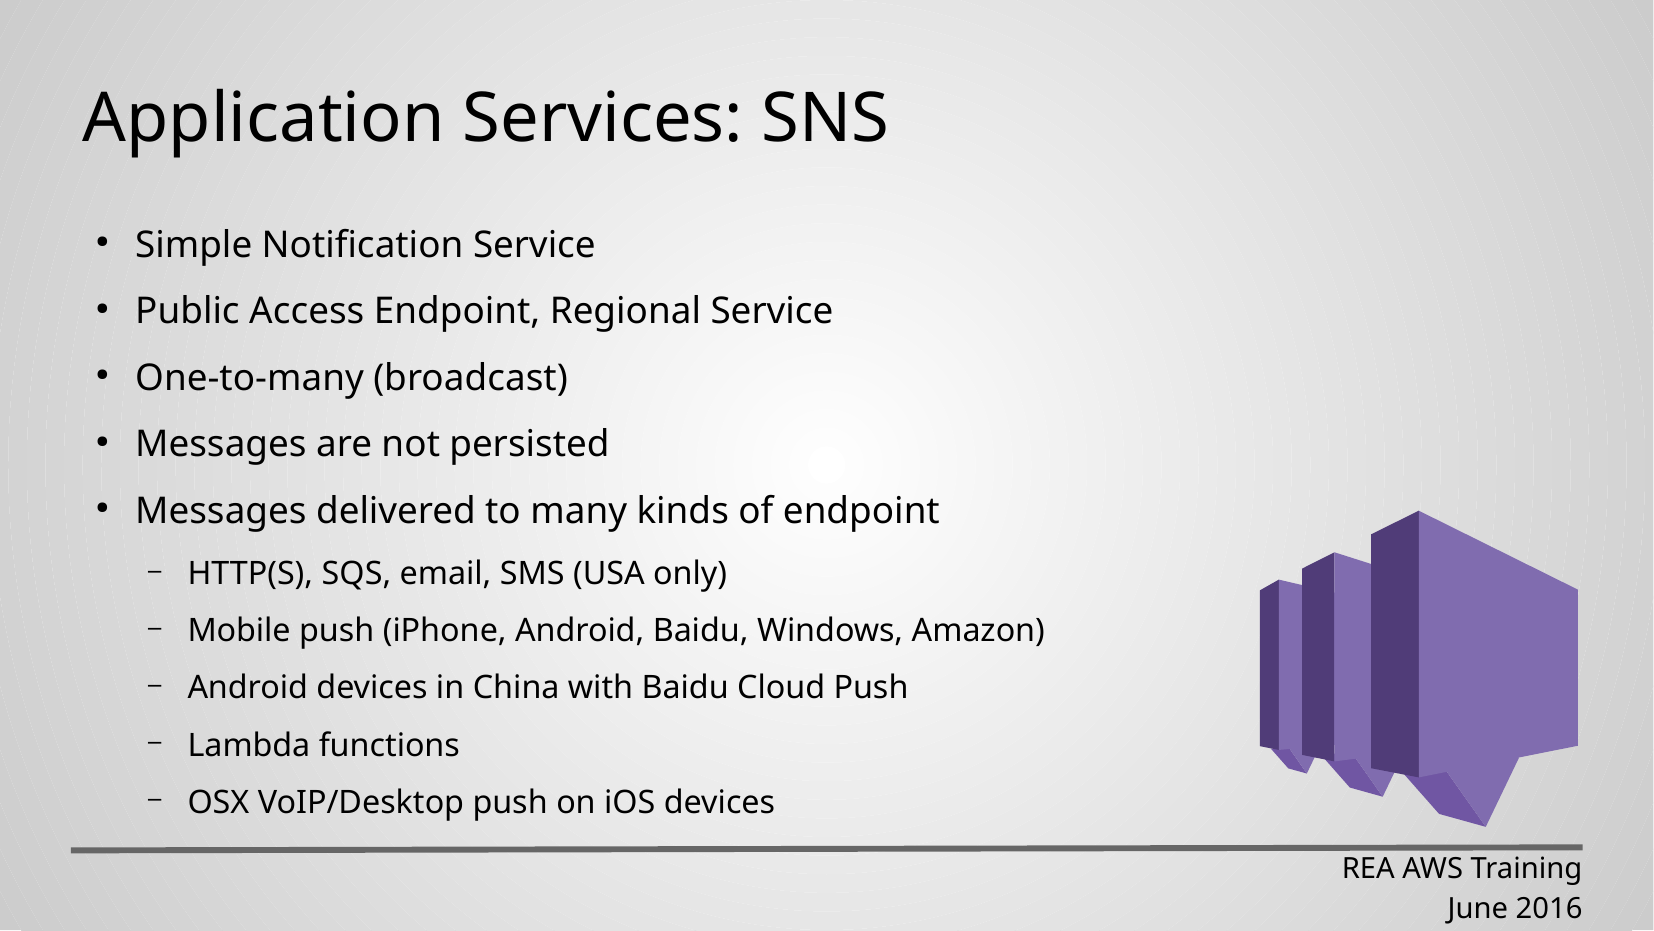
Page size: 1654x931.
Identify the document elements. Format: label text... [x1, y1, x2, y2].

picture [1251, 504, 1583, 828]
title Application Services: SNS [82, 37, 1571, 193]
list Simple Notification Service Public Access Endpoint, Regional Service One-to-many (broadcast) Messages are not persisted Messages delivered to many kinds of endpoint HTTP(S), SQS, email, SMS (USA only) Mobile push (iPhone, Android, Baidu, Windows, Amazon) Android devices in China with Baidu Cloud Push Lambda functions OSX VoIP/Desktop push on iOS devices [82, 217, 1571, 827]
